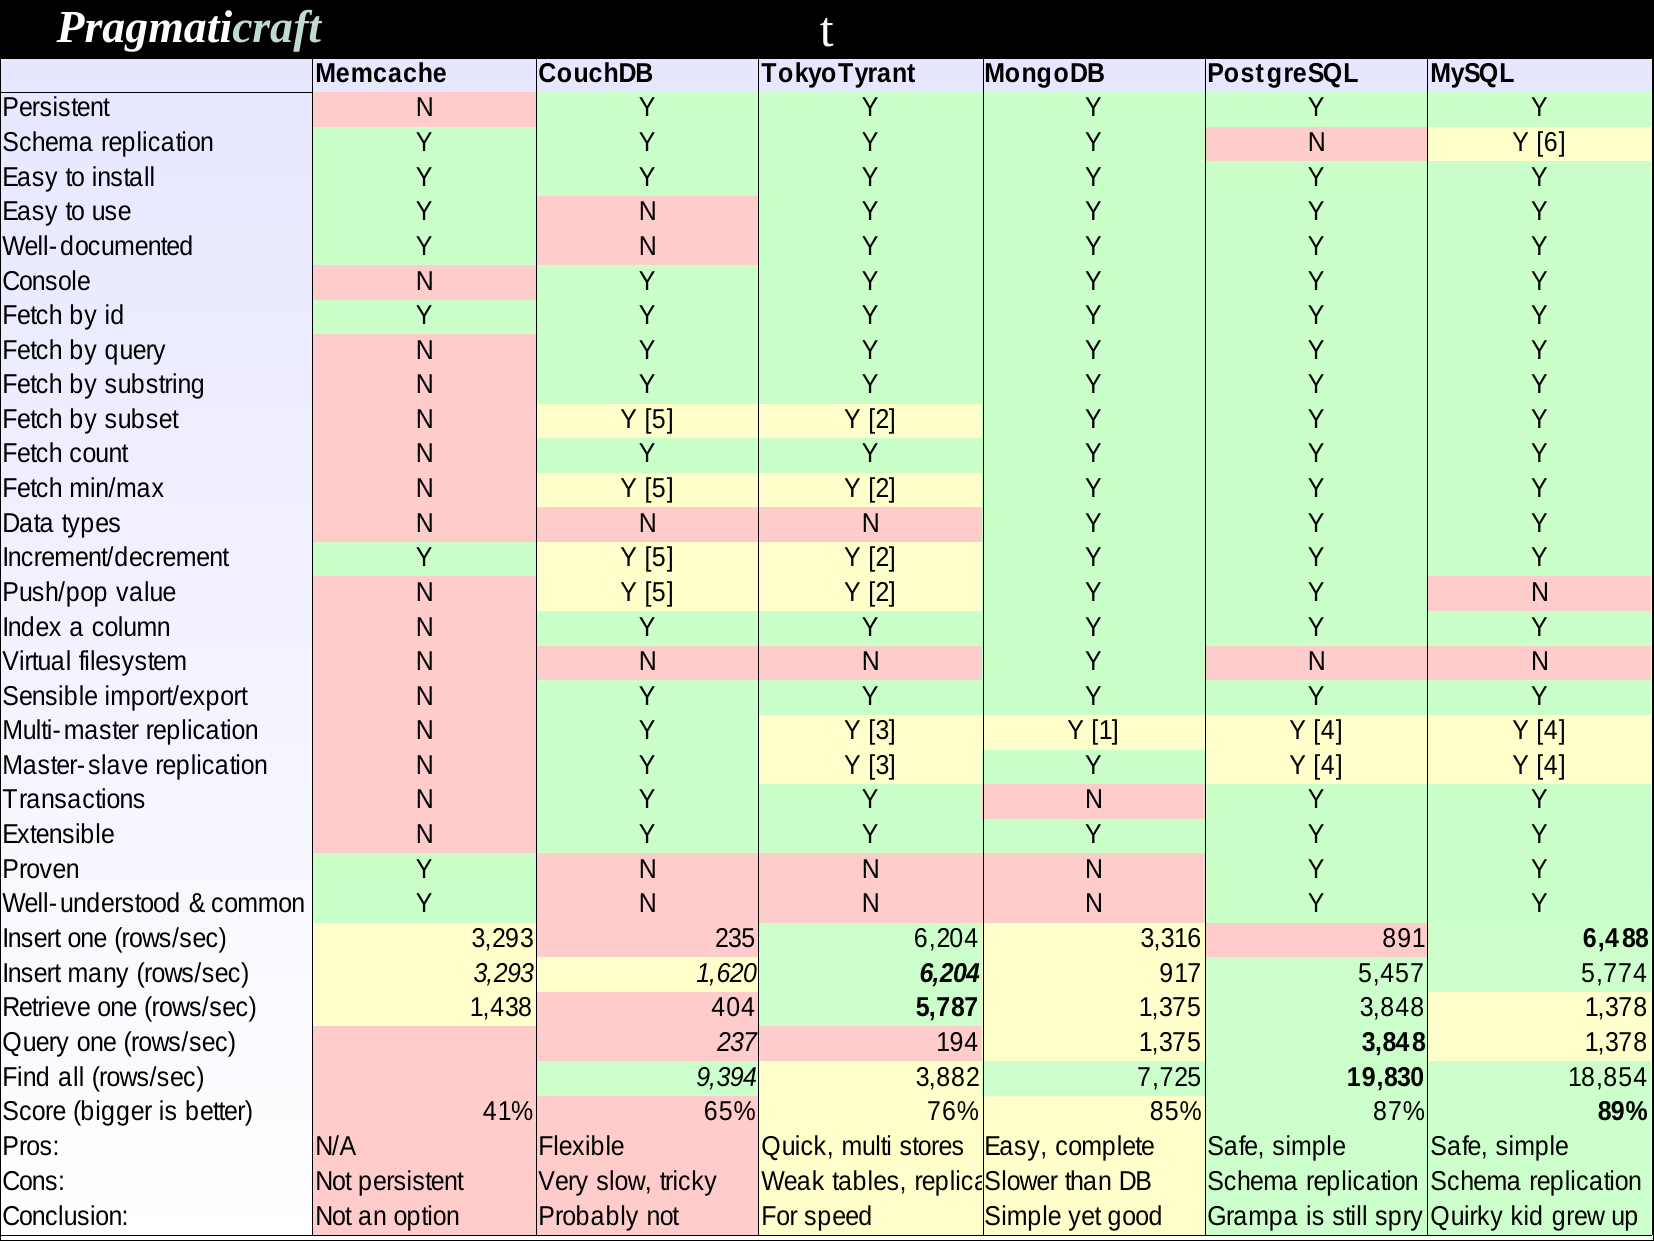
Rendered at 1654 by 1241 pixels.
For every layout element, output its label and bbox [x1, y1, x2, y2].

chart [0, 57, 1654, 1241]
